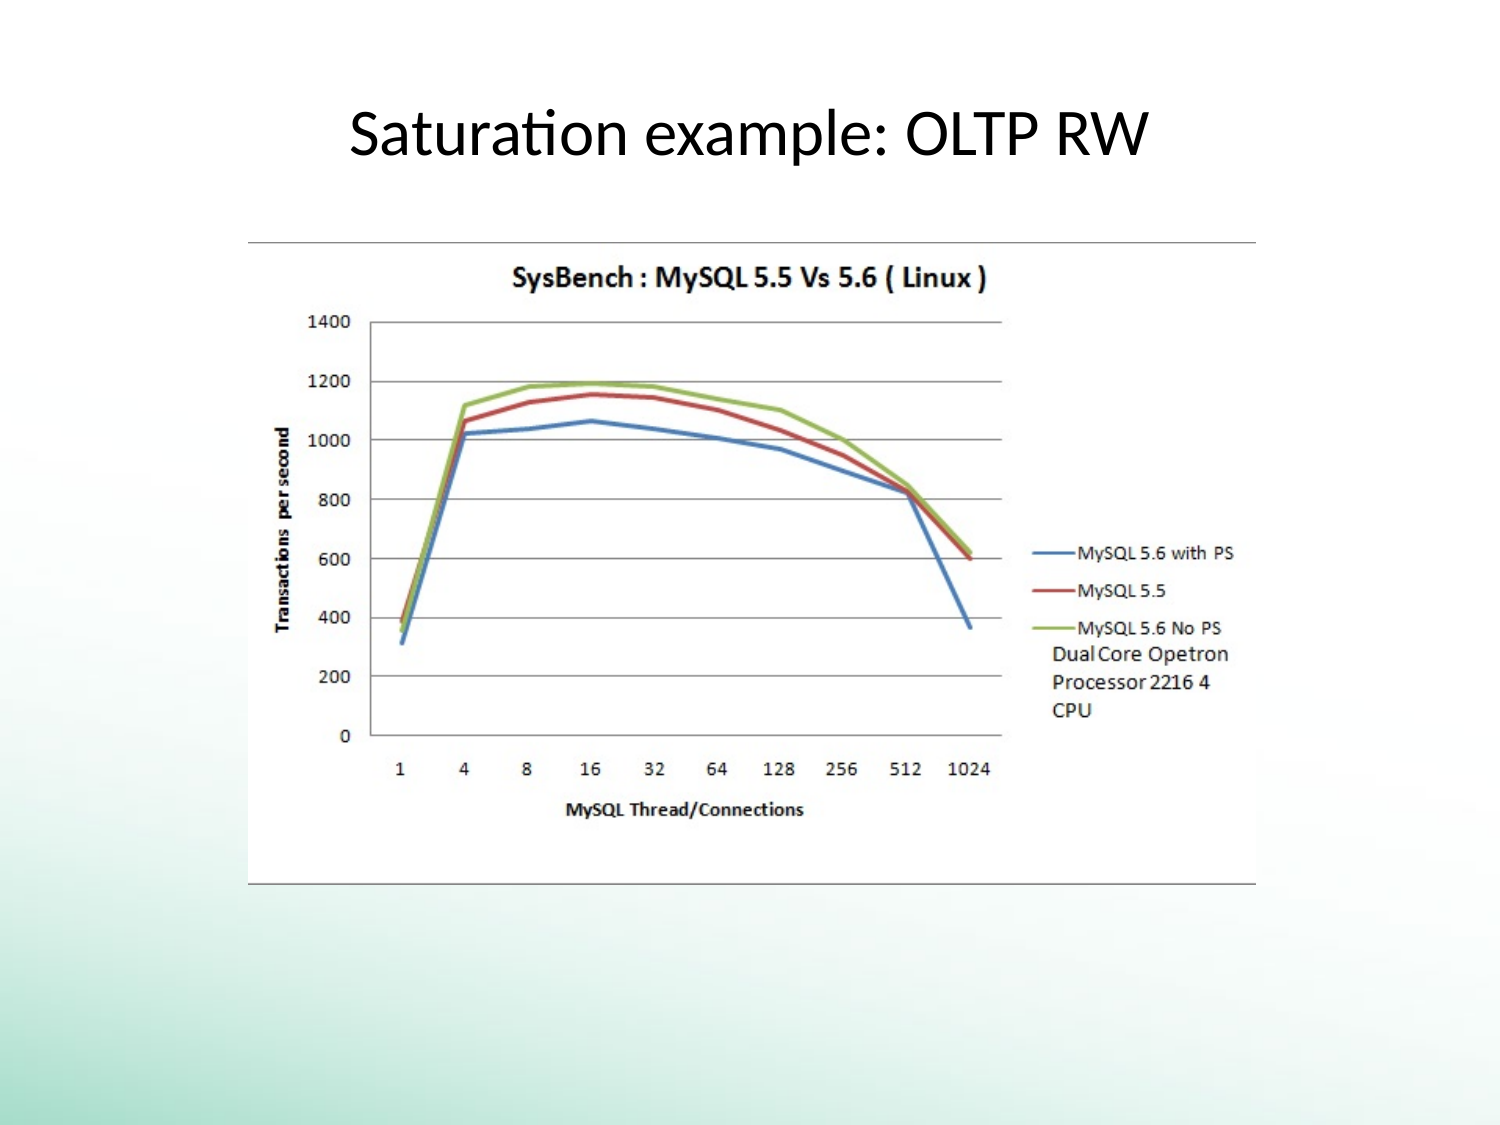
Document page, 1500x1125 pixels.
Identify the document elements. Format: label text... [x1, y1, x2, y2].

title Saturation example: OLTP RW [75, 45, 1425, 233]
picture [0, 0, 1500, 1125]
